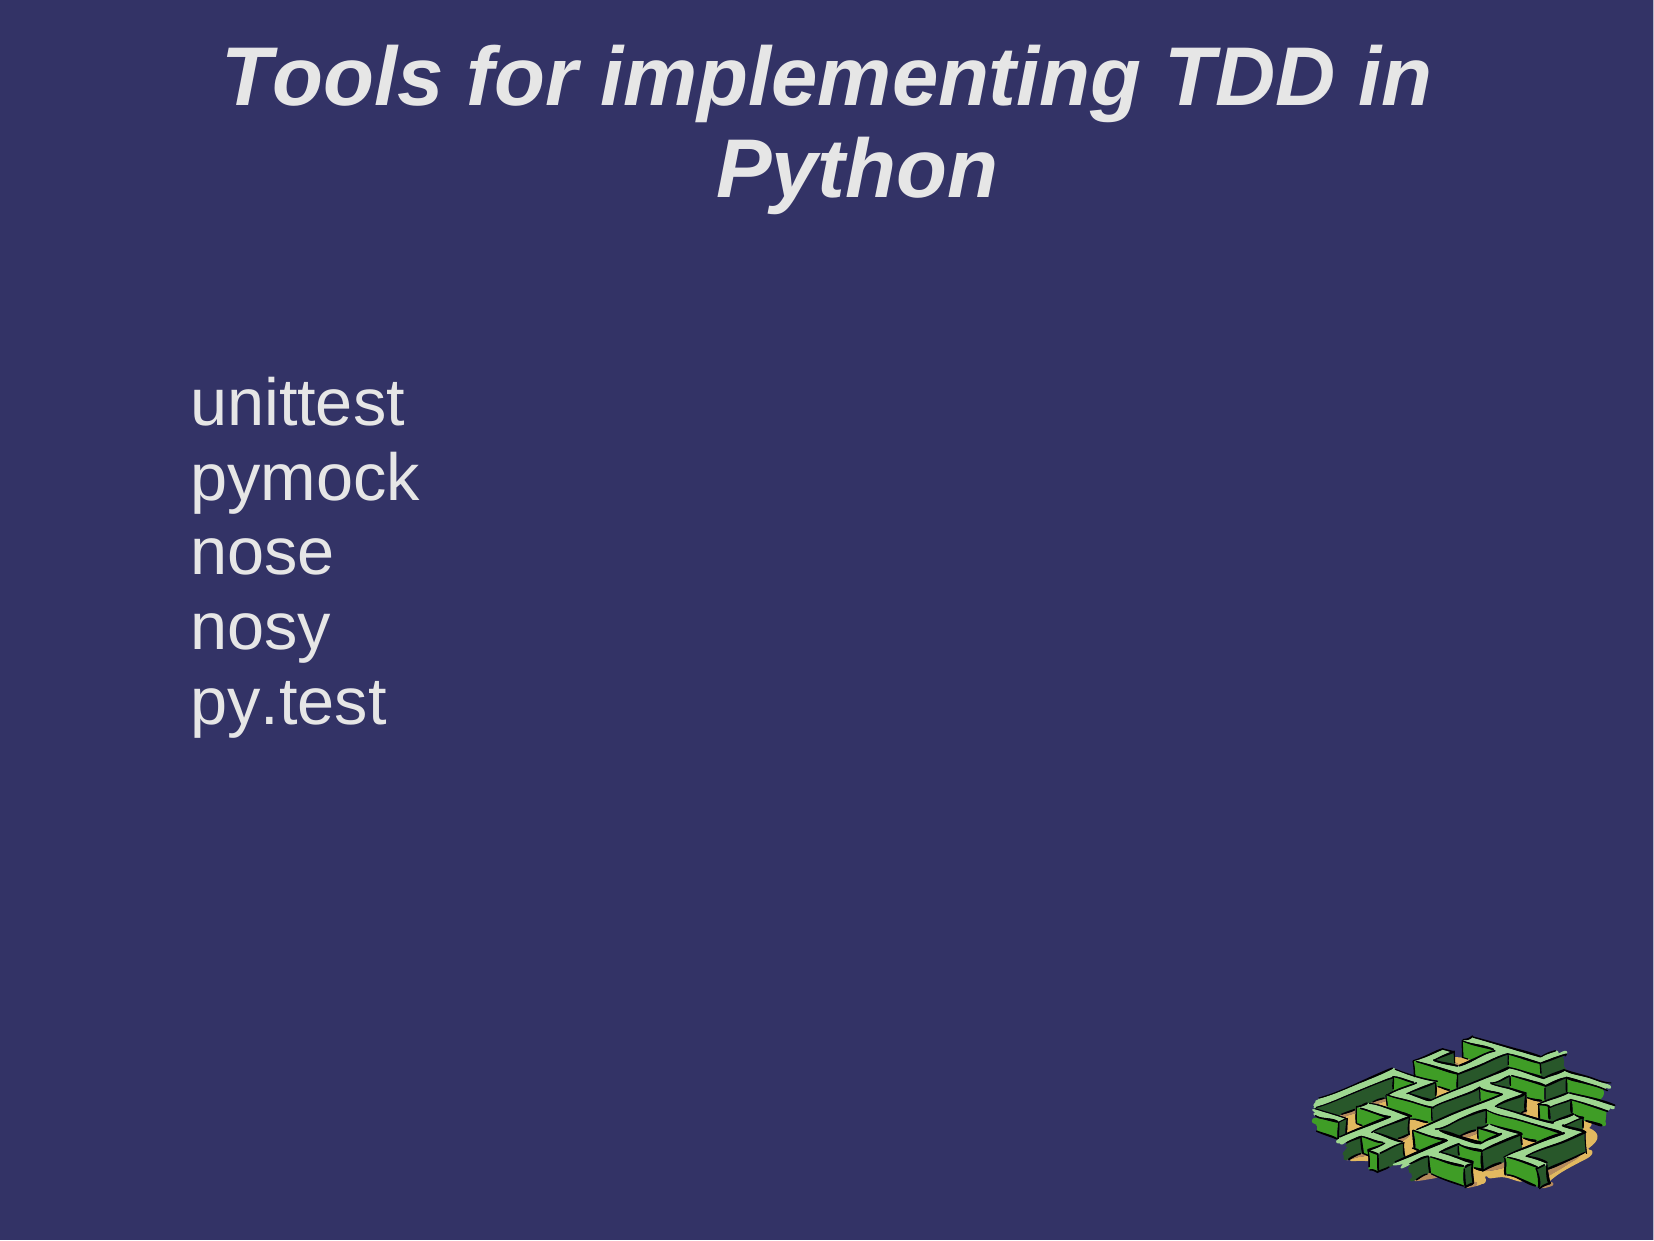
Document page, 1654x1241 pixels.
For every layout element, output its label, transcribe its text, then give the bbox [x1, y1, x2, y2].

title Tools for implementing TDD in Python [121, 19, 1534, 227]
list unittest pymock nose nosy py.test [178, 364, 1570, 1184]
